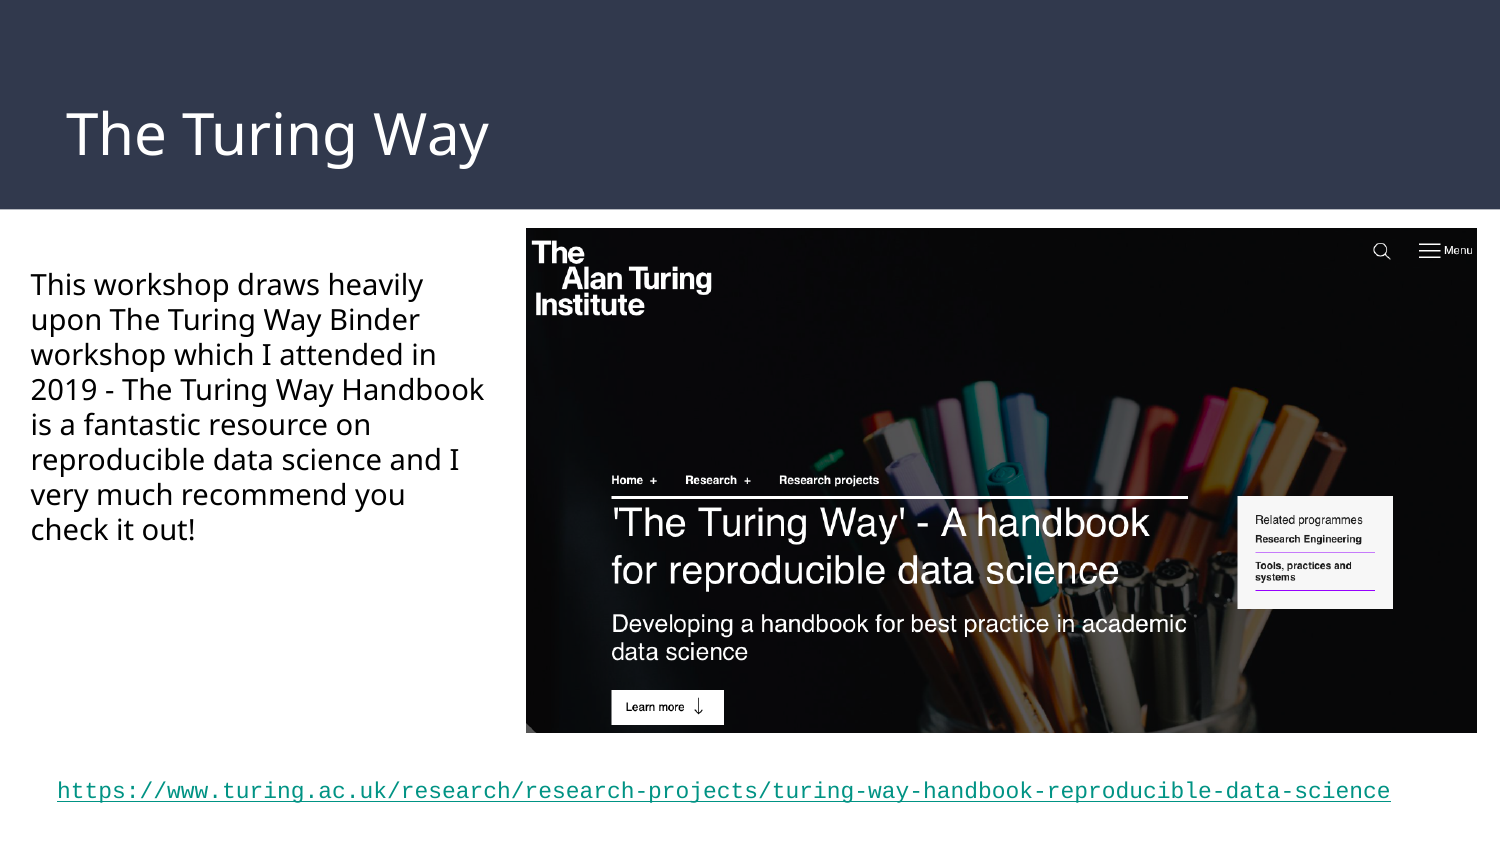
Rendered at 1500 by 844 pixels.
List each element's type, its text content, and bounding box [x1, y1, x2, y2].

text_box https://www.turing.ac.uk/research/research-projects/turing-way-handbook-reproducible-data-science [42, 760, 1464, 818]
picture [526, 228, 1477, 733]
text_box This workshop draws heavily upon The Turing Way Binder workshop which I attended in 2019 - The Turing Way Handbook is a fantastic resource on reproducible data science and I very much recommend you check it out! [15, 251, 504, 757]
title The Turing Way [51, 82, 1449, 185]
